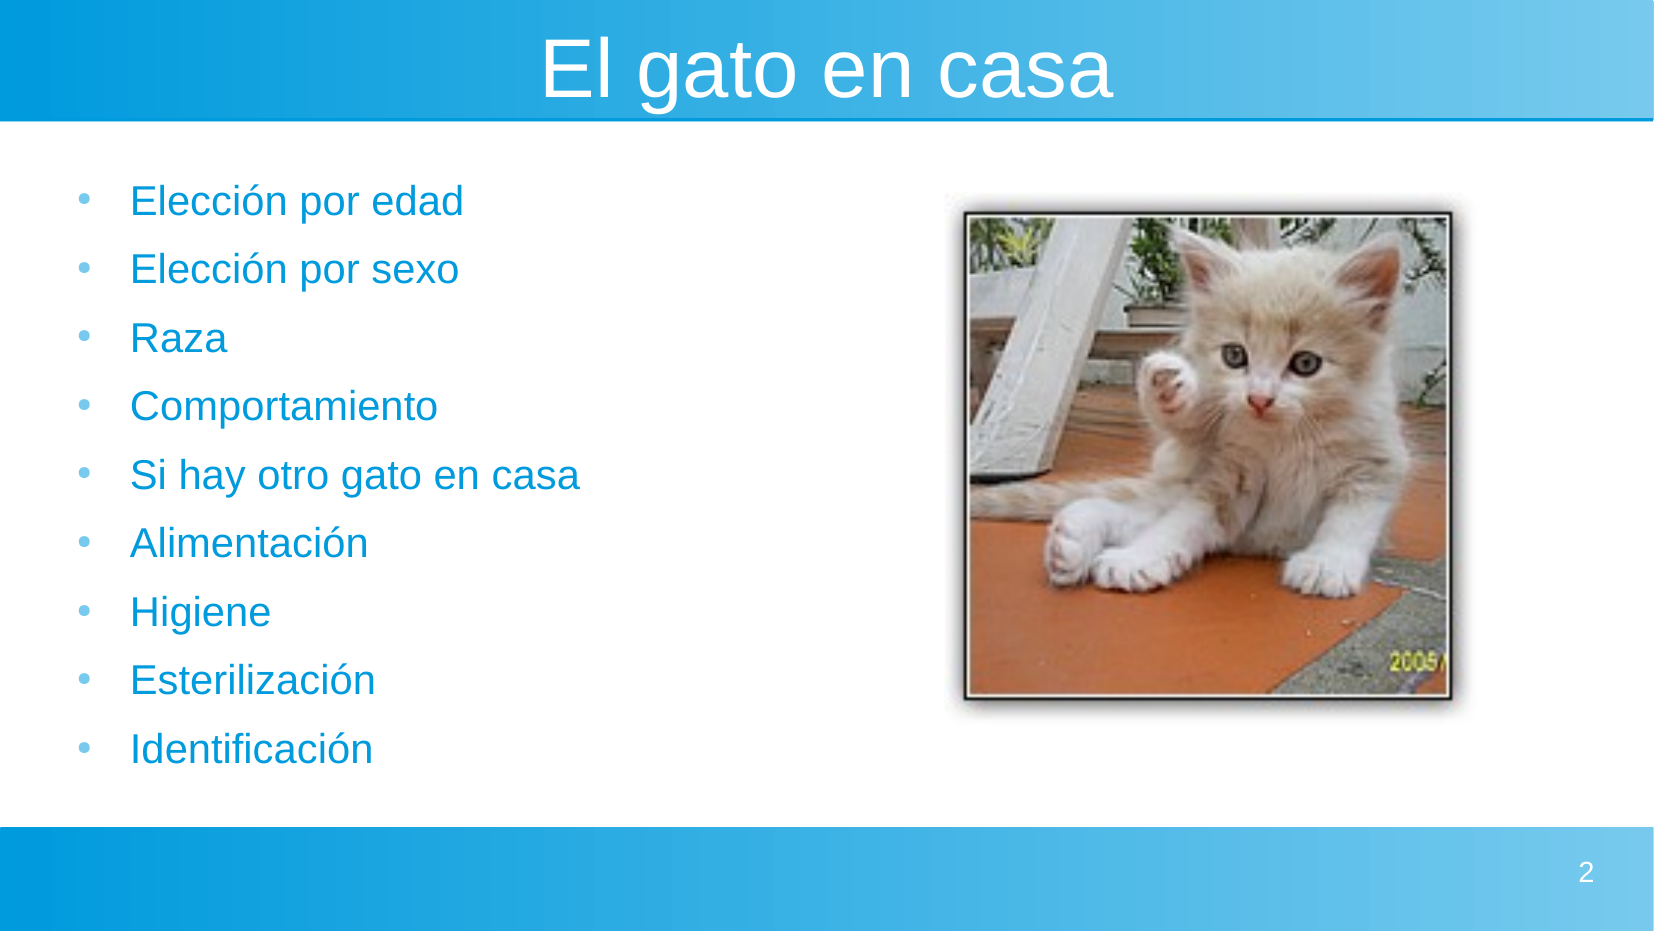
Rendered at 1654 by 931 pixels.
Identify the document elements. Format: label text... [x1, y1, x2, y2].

picture [944, 192, 1477, 725]
title El gato en casa [59, 22, 1595, 116]
list Elección por edad Elección por sexo Raza Comportamiento Si hay otro gato en casa Alimentación Higiene Esterilización Identificación [59, 177, 1595, 773]
